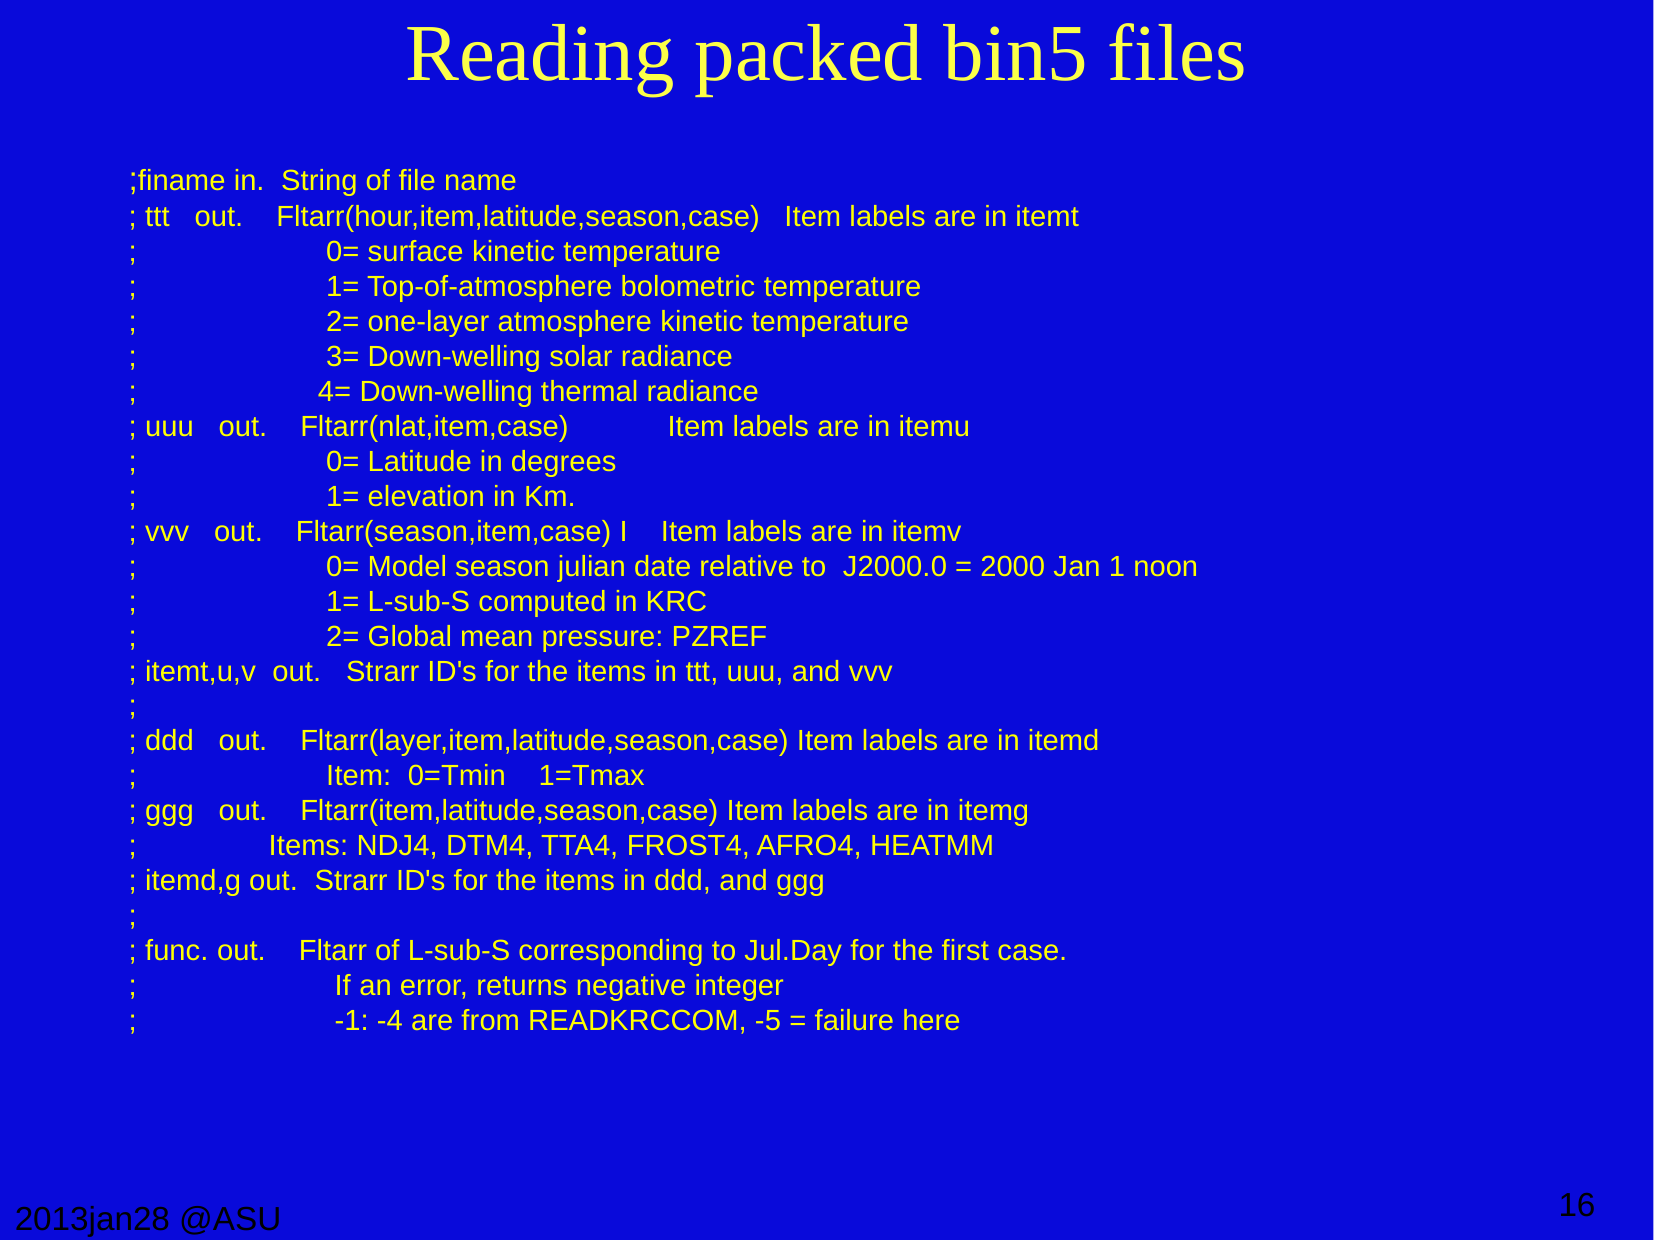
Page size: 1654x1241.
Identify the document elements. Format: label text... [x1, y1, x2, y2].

text_box 2013jan28 @ASU [0, 1188, 400, 1241]
title Reading packed bin5 files [123, 0, 1529, 117]
text_box <number> [1543, 1175, 1654, 1241]
text_box ;finame in. String of file name ; ttt out. Fltarr(hour,item,latitude,season,case) Item labels are in itemt ; 0= surface kinetic temperature ; 1= Top-of-atmosphere bolometric temperature ; 2= one-layer atmosphere kinetic temperature ; 3= Down-welling solar radiance ; 4= Down-welling thermal radiance ; uuu out. Fltarr(nlat,item,case) Item labels are in itemu ; 0= Latitude in degrees ; 1= elevation in Km. ; vvv out. Fltarr(season,item,case) I Item labels are in itemv ; 0= Model season julian date relative to J2000.0 = 2000 Jan 1 noon ; 1= L-sub-S computed in KRC ; 2= Global mean pressure: PZREF ; itemt,u,v out. Strarr ID's for the items in ttt, uuu, and vvv ; ; ddd out. Fltarr(layer,item,latitude,season,case) Item labels are in itemd ; Item: 0=Tmin 1=Tmax ; ggg out. Fltarr(item,latitude,season,case) Item labels are in itemg ; Items: NDJ4, DTM4, TTA4, FROST4, AFRO4, HEATMM ; itemd,g out. Strarr ID's for the items in ddd, and ggg ; ; func. out. Fltarr of L-sub-S corresponding to Jul.Day for the first case. ; If an error, returns negative integer ; -1: -4 are from READKRCCOM, -5 = failure here [78, 150, 1560, 1066]
